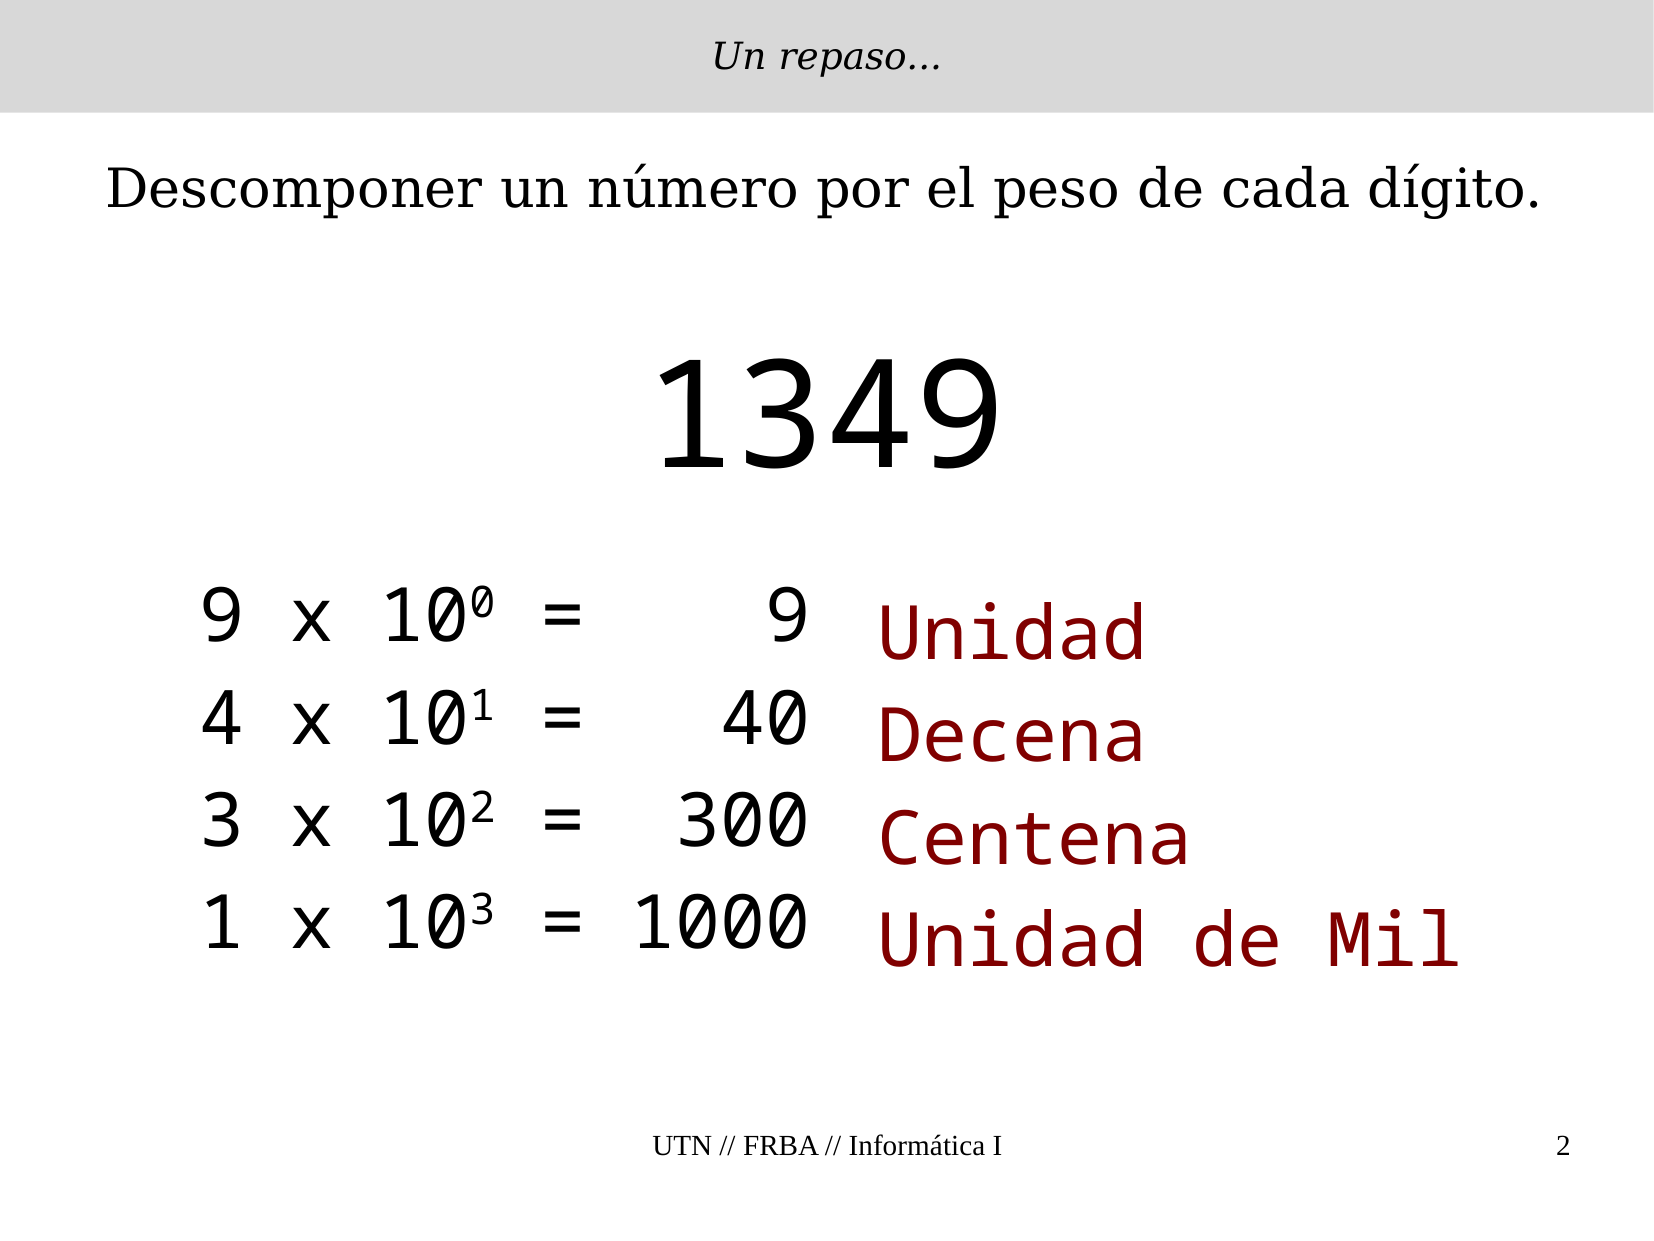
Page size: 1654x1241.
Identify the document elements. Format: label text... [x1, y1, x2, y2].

text_box Un repaso... [0, 0, 1654, 113]
text_box Unidad Decena Centena Unidad de Mil [862, 572, 1538, 887]
text_box 1349 [562, 300, 1088, 465]
text_box Descomponer un número por el peso de cada dígito. [37, 150, 1613, 228]
text_box 9 x 100 = 9 4 x 101 = 40 3 x 102 = 300 1 x 103 = 1000 [150, 554, 826, 901]
